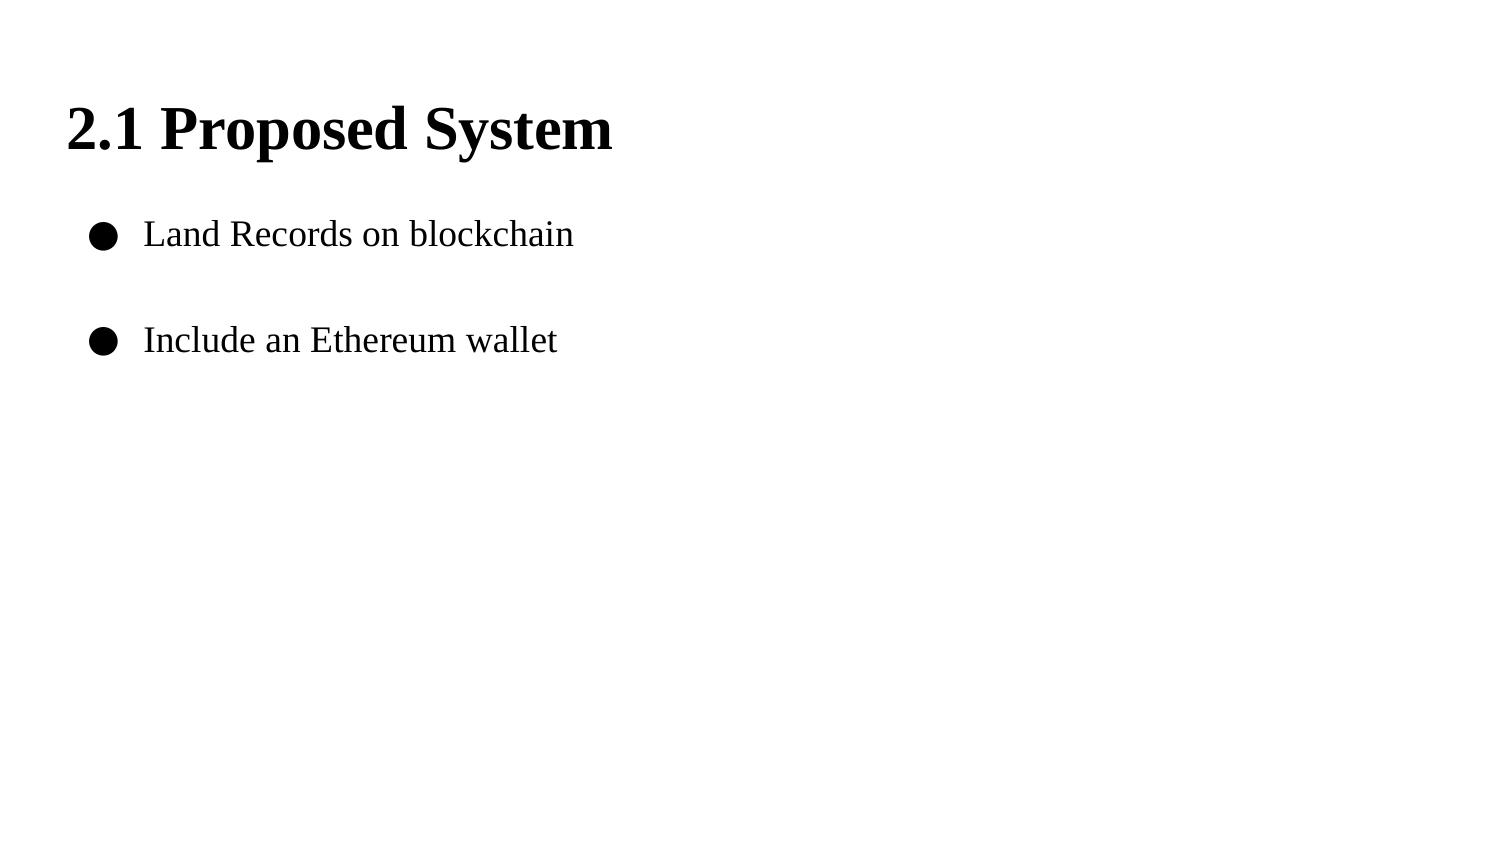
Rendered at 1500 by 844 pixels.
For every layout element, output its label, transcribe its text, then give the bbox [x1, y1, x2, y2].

text_box Land Records on blockchain Include an Ethereum wallet [82, 207, 1366, 511]
title 2.1 Proposed System [64, 84, 618, 164]
